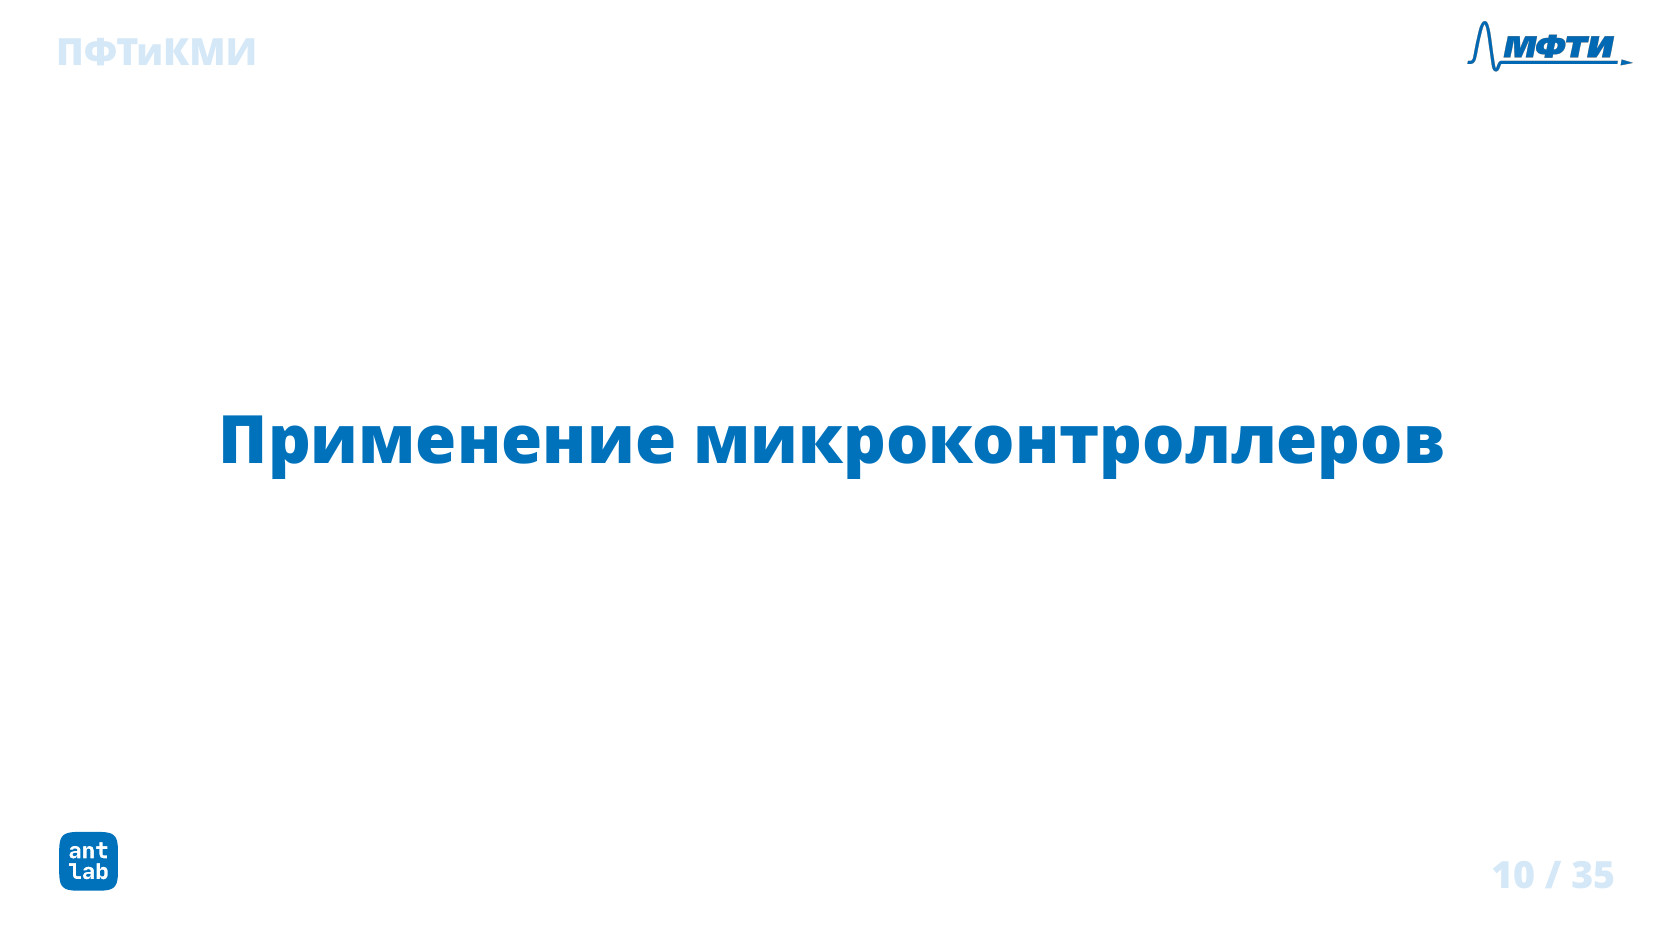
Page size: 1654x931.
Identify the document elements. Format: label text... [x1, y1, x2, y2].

title Применение микроконтроллеров [88, 359, 1577, 515]
picture [1446, 0, 1654, 93]
